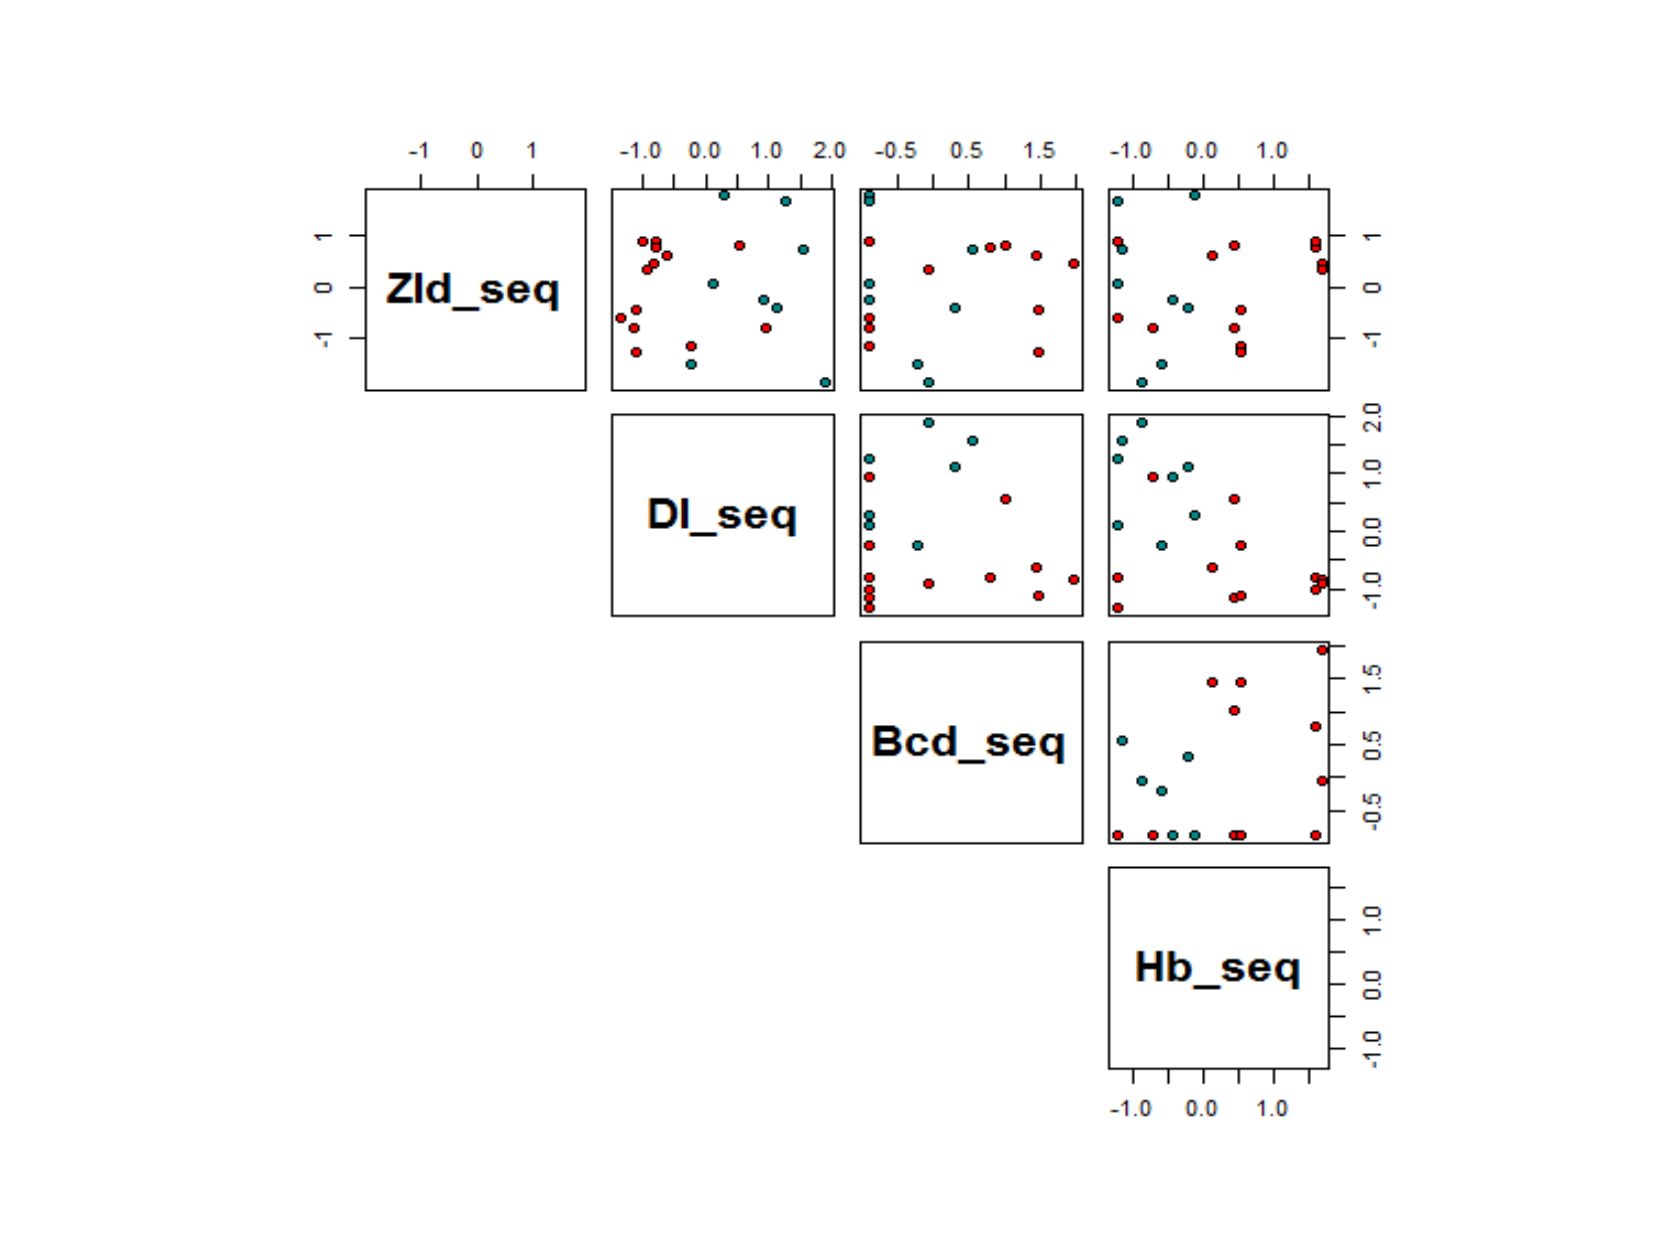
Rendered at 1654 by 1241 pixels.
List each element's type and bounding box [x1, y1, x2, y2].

picture [240, 74, 1456, 1186]
